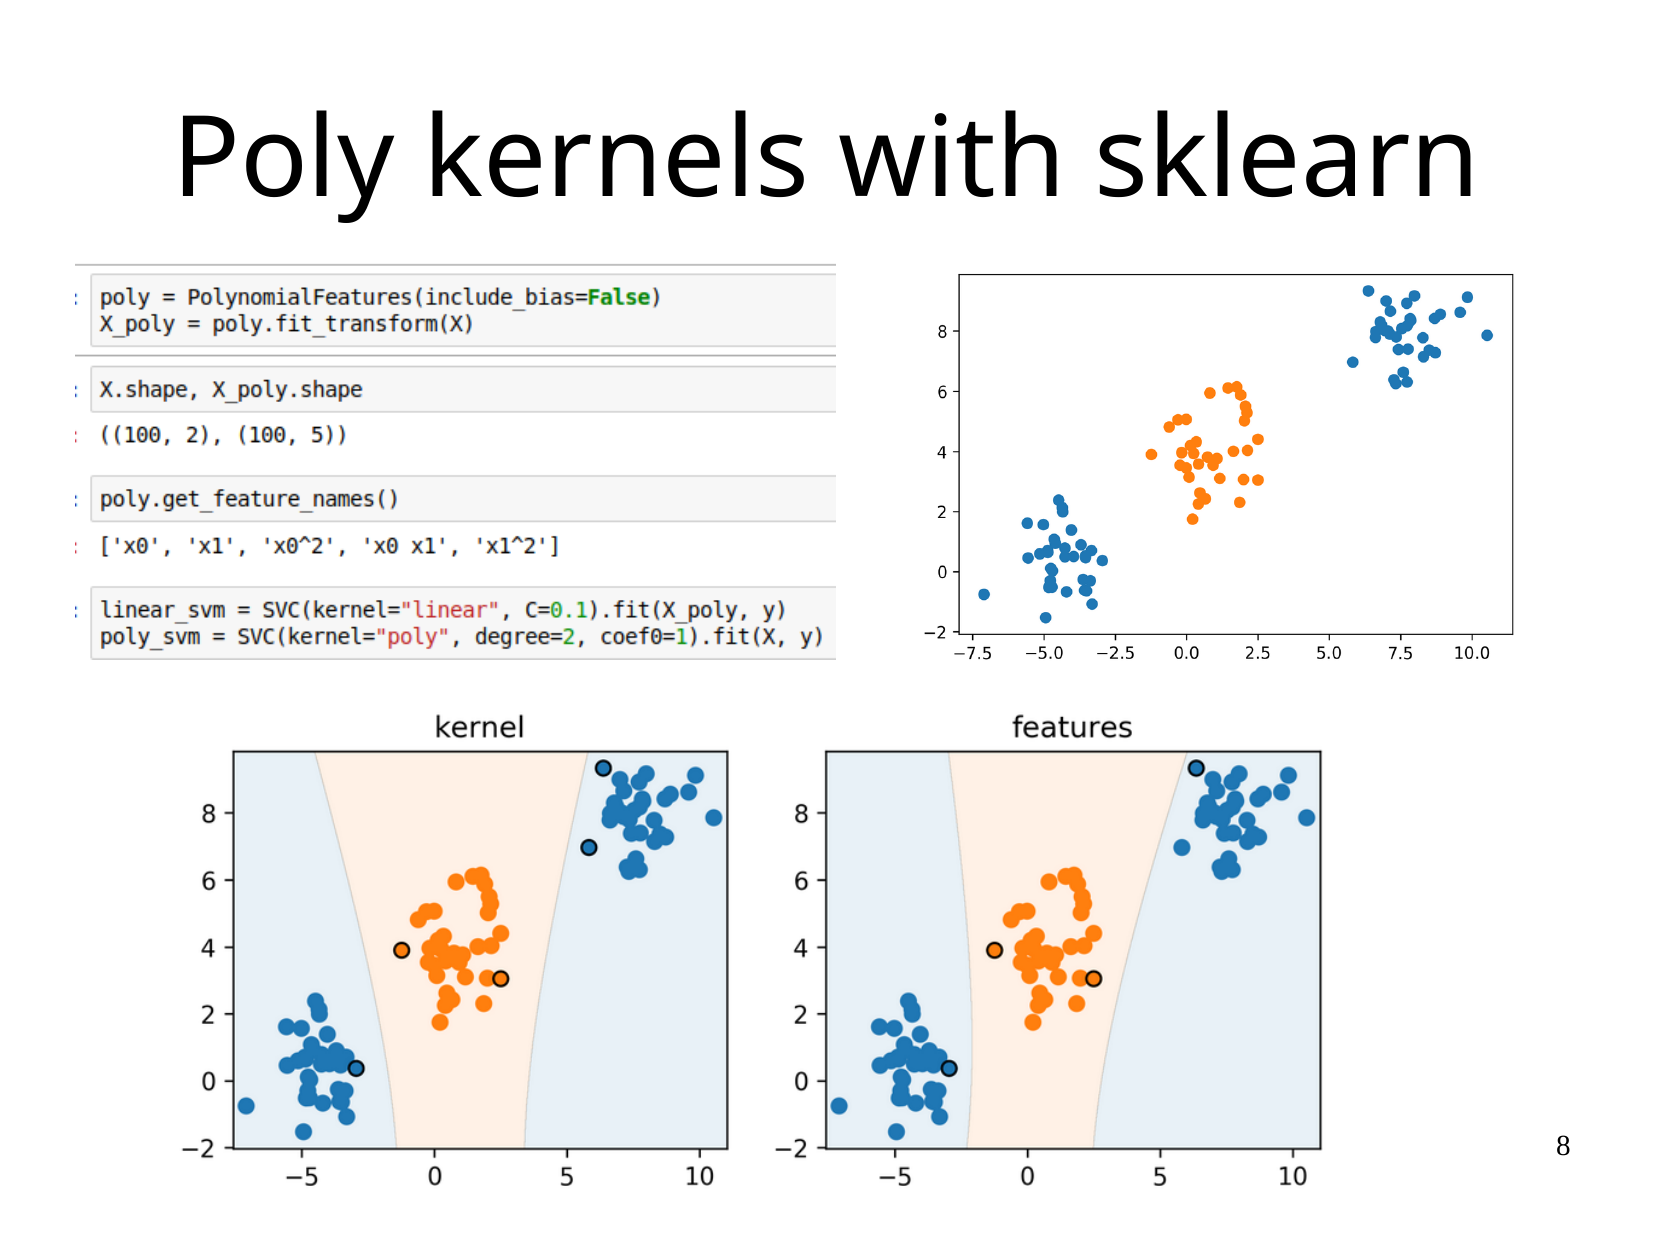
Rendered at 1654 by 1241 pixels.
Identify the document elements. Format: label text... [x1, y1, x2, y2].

title Poly kernels with sklearn [82, 49, 1571, 257]
picture [75, 255, 836, 661]
picture [922, 256, 1531, 672]
picture [165, 694, 1336, 1216]
